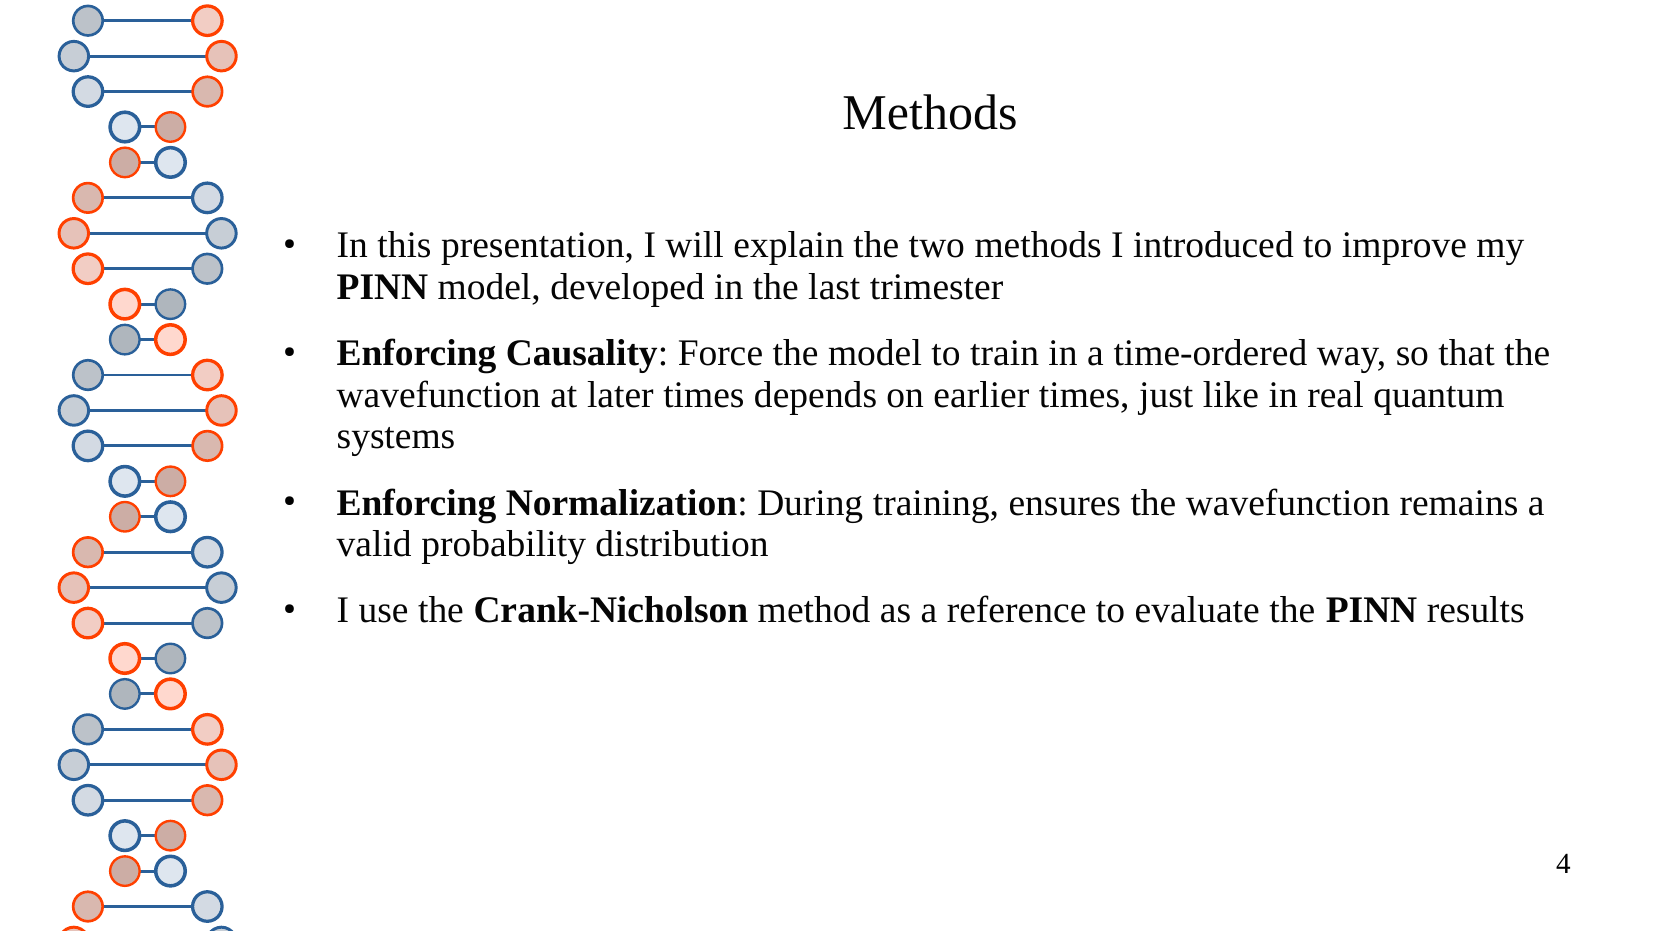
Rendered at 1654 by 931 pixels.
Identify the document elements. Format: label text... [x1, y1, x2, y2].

list In this presentation, I will explain the two methods I introduced to improve my PINN model, developed in the last trimester Enforcing Causality: Force the model to train in a time-ordered way, so that the wavefunction at later times depends on earlier times, just like in real quantum systems Enforcing Normalization: During training, ensures the wavefunction remains a valid probability distribution I use the Crank-Nicholson method as a reference to evaluate the PINN results [265, 224, 1595, 764]
title Methods [265, 35, 1595, 189]
